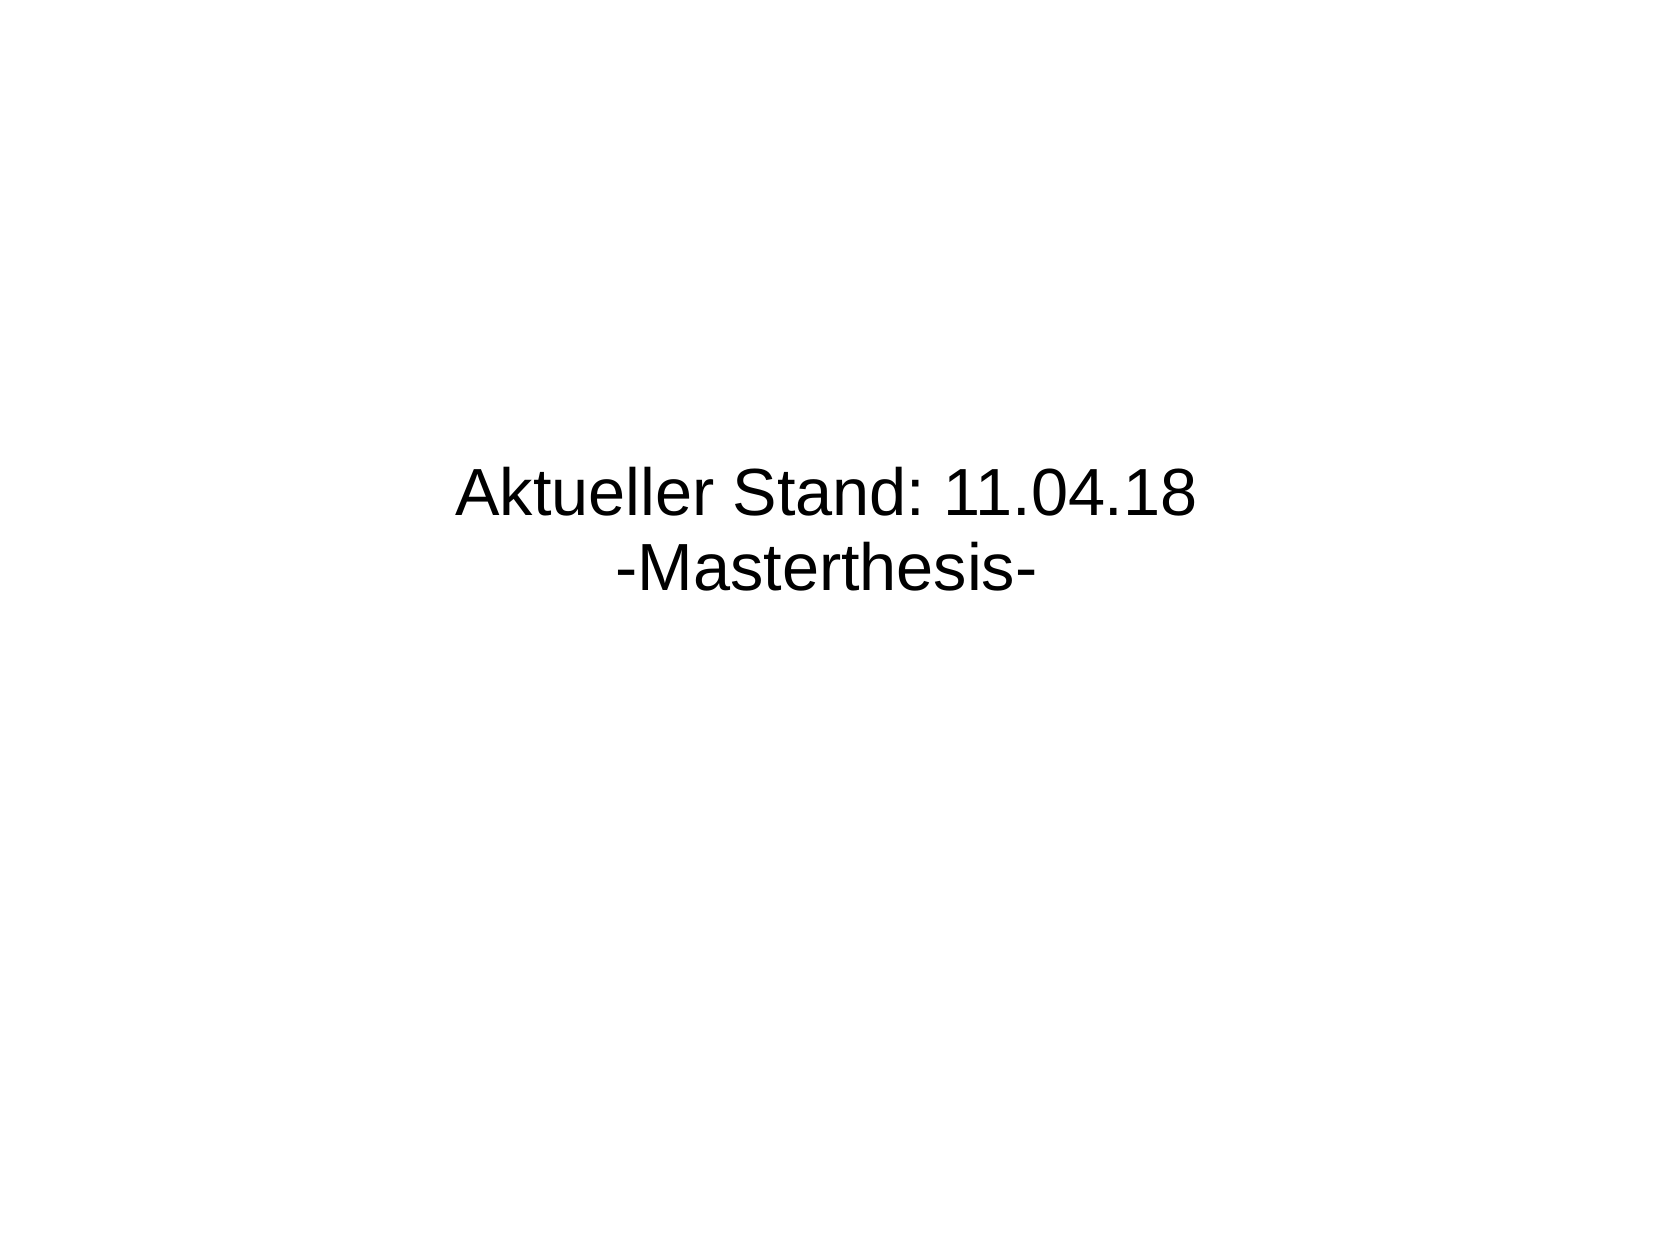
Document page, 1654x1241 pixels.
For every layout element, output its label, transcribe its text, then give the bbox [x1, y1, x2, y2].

subtitle Aktueller Stand: 11.04.18 -Masterthesis- [82, 49, 1571, 1010]
